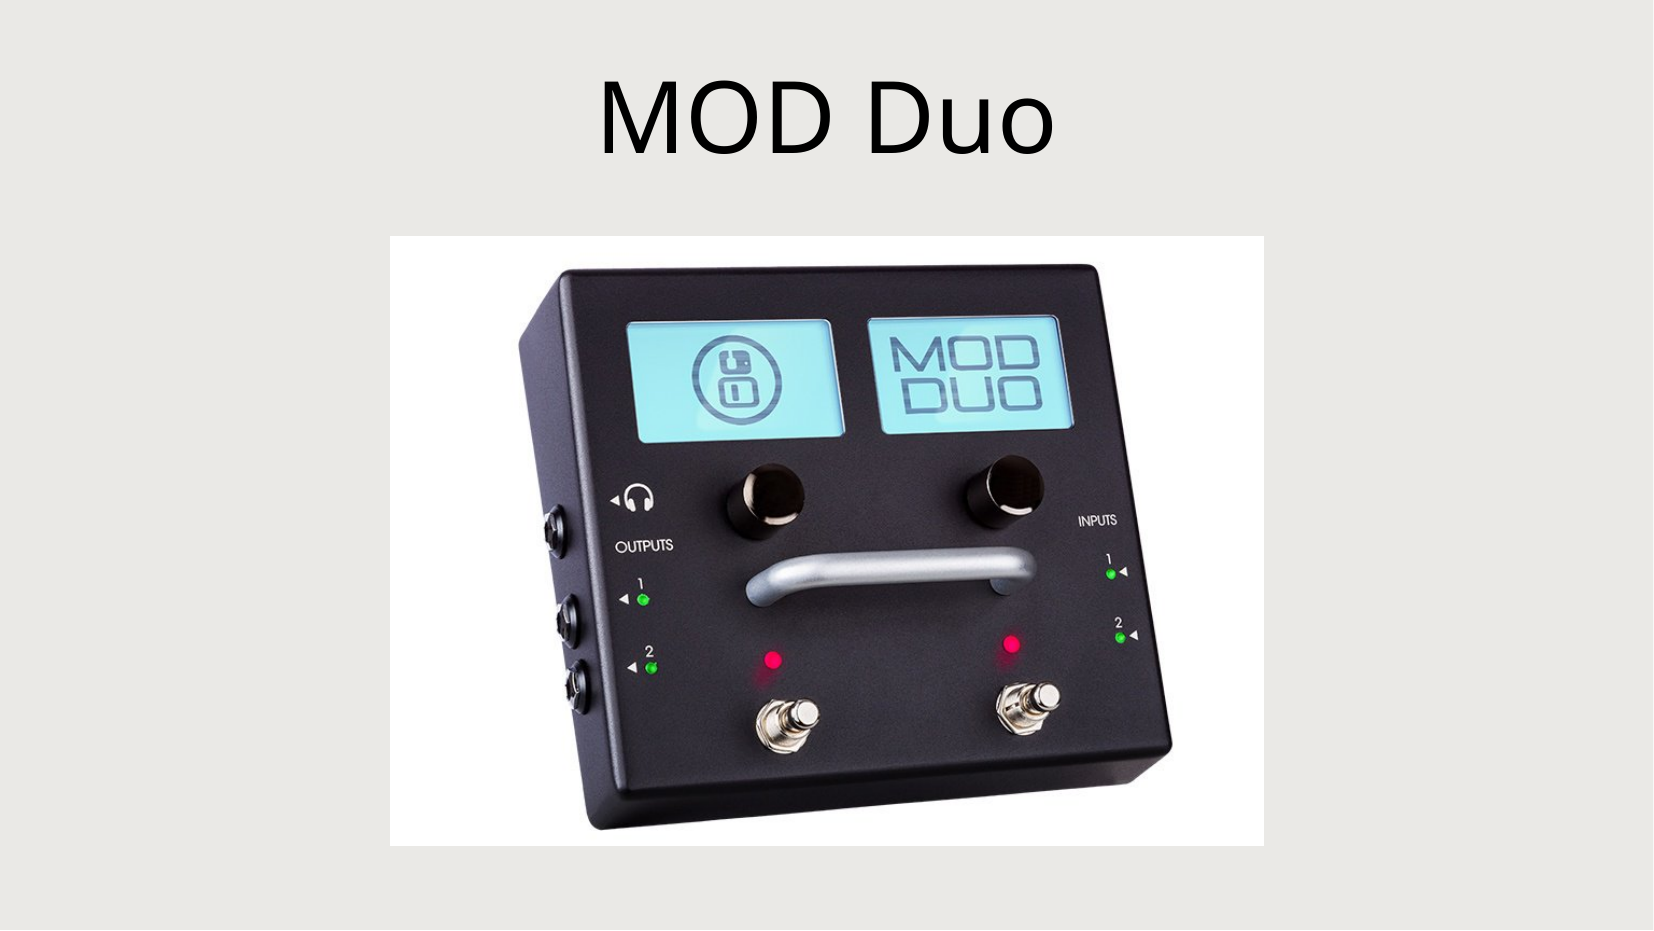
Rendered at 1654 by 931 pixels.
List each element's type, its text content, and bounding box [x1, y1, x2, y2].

title MOD Duo [82, 37, 1571, 193]
picture [390, 236, 1264, 846]
